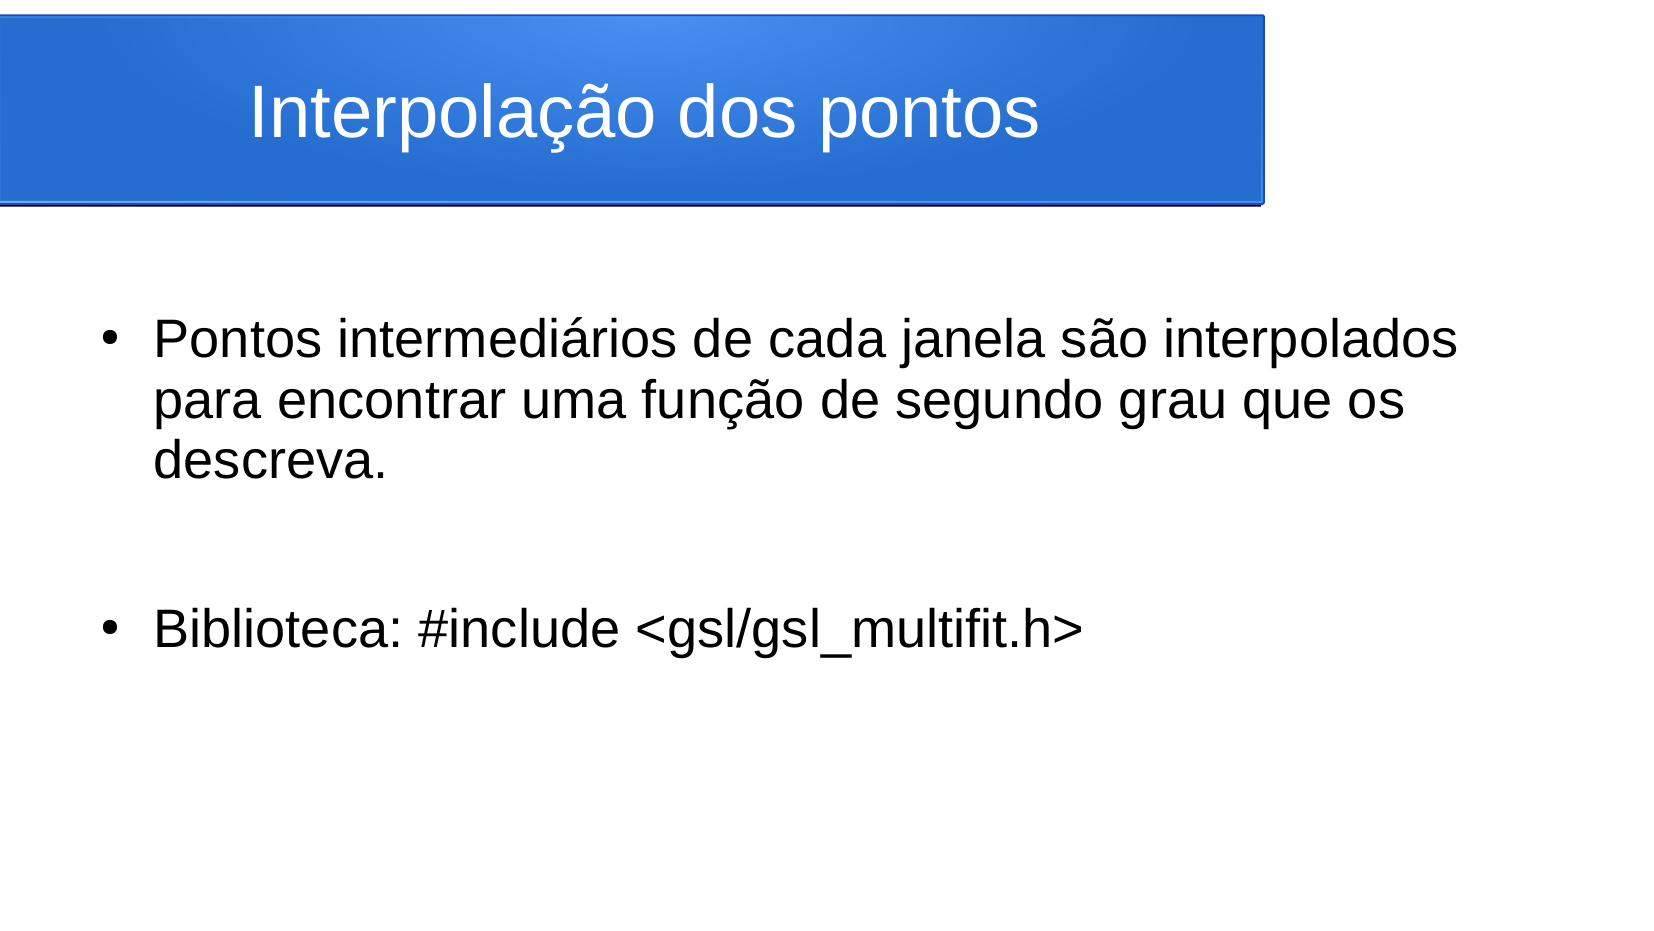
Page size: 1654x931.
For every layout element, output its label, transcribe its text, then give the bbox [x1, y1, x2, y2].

title Interpolação dos pontos [82, 35, 1235, 189]
list Pontos intermediários de cada janela são interpolados para encontrar uma função de segundo grau que os descreva. Biblioteca: #include <gsl/gsl_multifit.h> [82, 224, 1571, 764]
